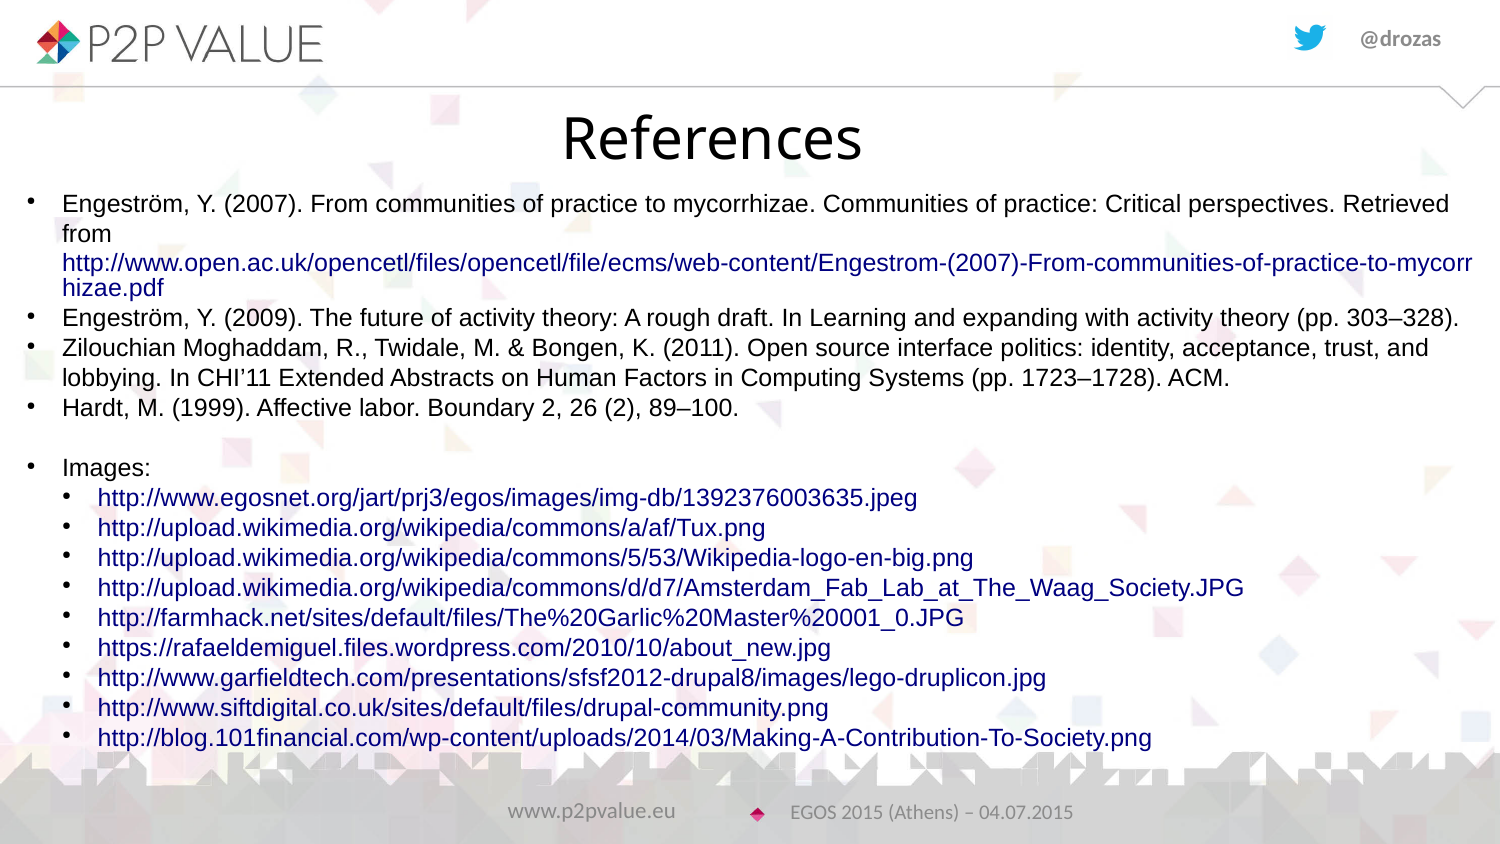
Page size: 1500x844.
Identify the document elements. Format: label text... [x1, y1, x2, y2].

title References [60, 92, 1366, 150]
text_box EGOS 2015 (Athens) – 04.07.2015 [777, 788, 1470, 834]
text_box @drozas [1333, 15, 1455, 60]
subtitle Engeström, Y. (2007). From communities of practice to mycorrhizae. Communities of practice: Critical perspectives. Retrieved from http://www.open.ac.uk/opencetl/files/opencetl/file/ecms/web-content/Engestrom-(2007)-From-communities-of-practice-to-mycorrhizae.pdf Engeström, Y. (2009). The future of activity theory: A rough draft. In Learning and expanding with activity theory (pp. 303–328). Zilouchian Moghaddam, R., Twidale, M. & Bongen, K. (2011). Open source interface politics: identity, acceptance, trust, and lobbying. In CHI’11 Extended Abstracts on Human Factors in Computing Systems (pp. 1723–1728). ACM. Hardt, M. (1999). Affective labor. Boundary 2, 26 (2), 89–100. Images: http://www.egosnet.org/jart/prj3/egos/images/img-db/1392376003635.jpeg http://upload.wikimedia.org/wikipedia/commons/a/af/Tux.png http://upload.wikimedia.org/wikipedia/commons/5/53/Wikipedia-logo-en-big.png http://upload.wikimedia.org/wikipedia/commons/d/d7/Amsterdam_Fab_Lab_at_The_Waag_Society.JPG http://farmhack.net/sites/default/files/The%20Garlic%20Master%20001_0.JPG https://rafaeldemiguel.files.wordpress.com/2010/10/about_new.jpg http://www.garfieldtech.com/presentations/sfsf2012-drupal8/images/lego-druplicon.jpg http://www.siftdigital.co.uk/sites/default/files/drupal-community.png http://blog.101financial.com/wp-content/uploads/2014/03/Making-A-Contribution-To-Society.png [13, 150, 1494, 751]
picture [0, 0, 1500, 844]
text_box www.p2pvalue.eu [501, 789, 720, 829]
